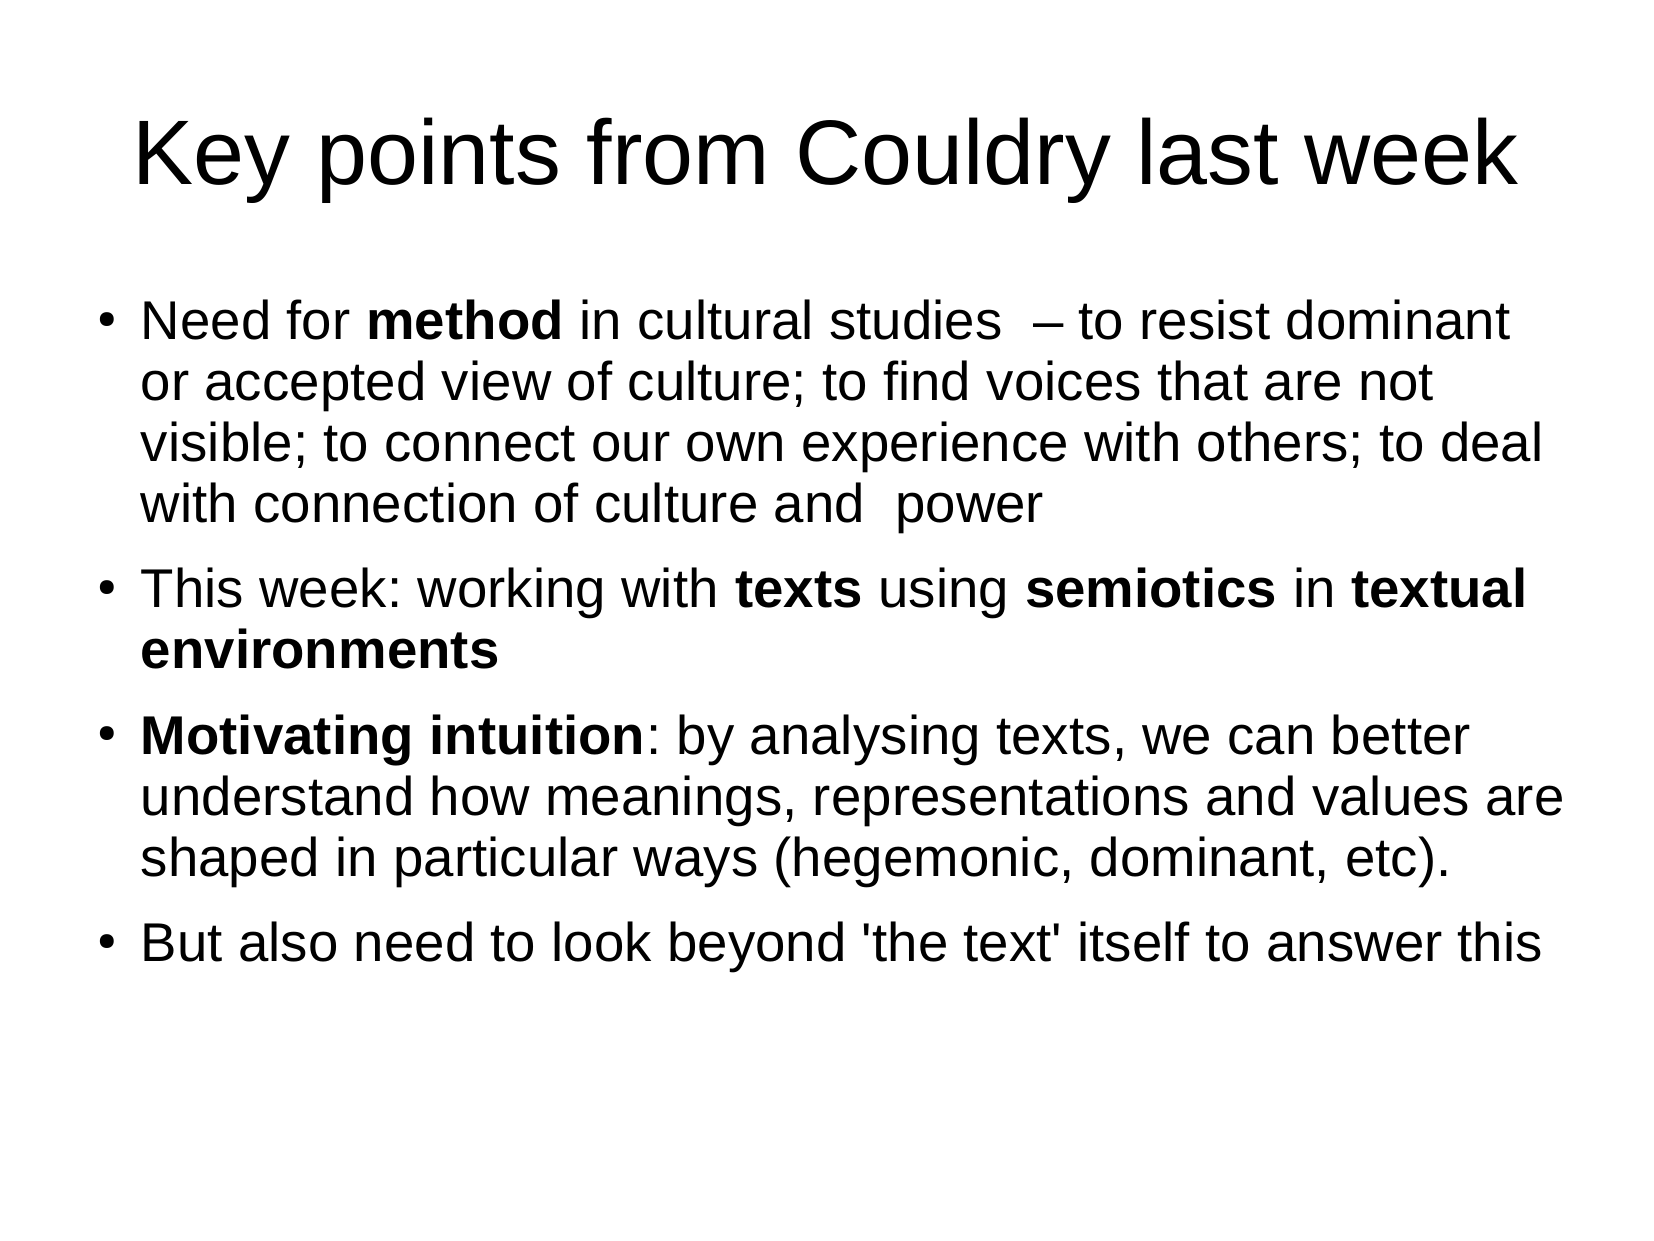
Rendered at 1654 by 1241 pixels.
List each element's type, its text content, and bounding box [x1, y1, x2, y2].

list Need for method in cultural studies – to resist dominant or accepted view of culture; to find voices that are not visible; to connect our own experience with others; to deal with connection of culture and power This week: working with texts using semiotics in textual environments Motivating intuition: by analysing texts, we can better understand how meanings, representations and values are shaped in particular ways (hegemonic, dominant, etc). But also need to look beyond 'the text' itself to answer this [82, 290, 1571, 1010]
title Key points from Couldry last week [82, 49, 1571, 257]
